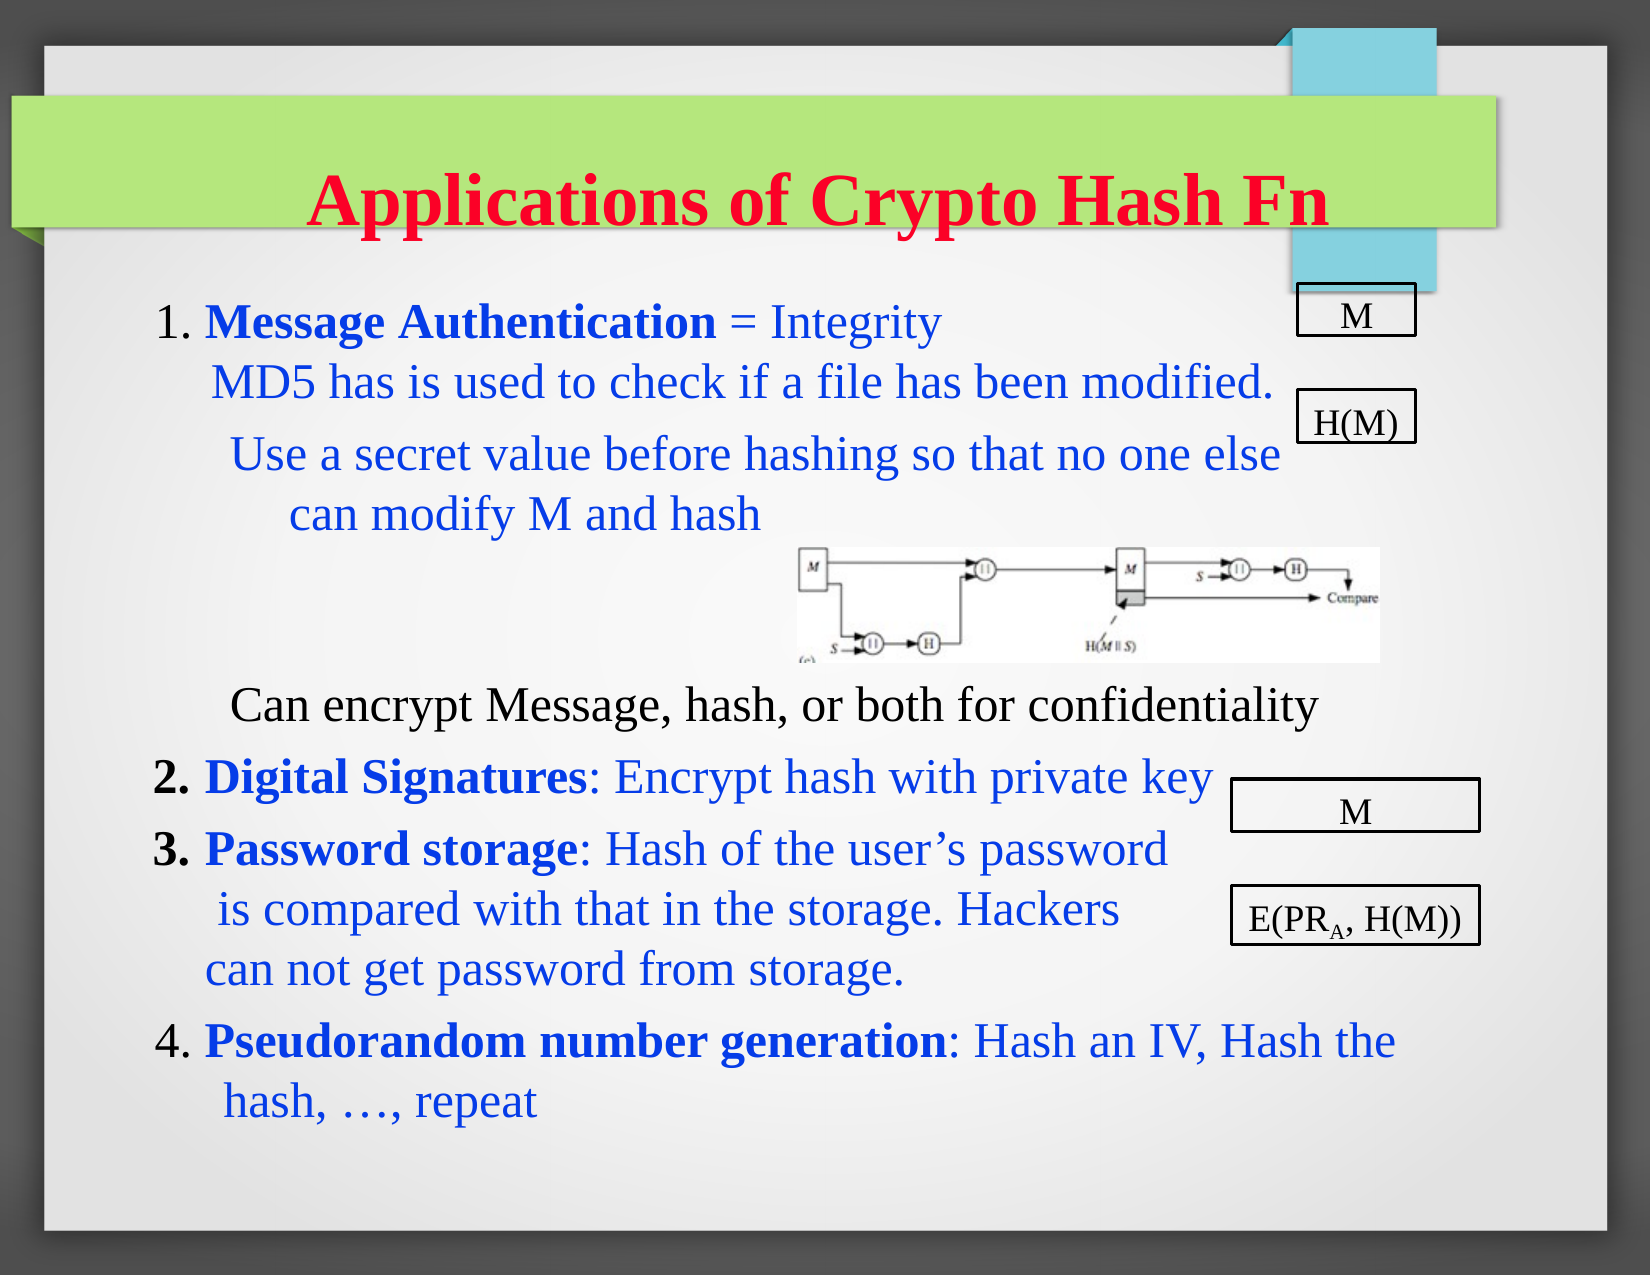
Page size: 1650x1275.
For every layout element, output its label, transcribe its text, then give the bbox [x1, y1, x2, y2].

text_box Digital Signatures: Encrypt hash with private key Password storage: Hash of the user’s password is compared with that in the storage. Hackers can not get password from storage. [152, 729, 1218, 996]
text_box Can encrypt Message, hash, or both for confidentiality [227, 669, 1322, 732]
text_box [797, 547, 1380, 663]
text_box 1. Message Authentication = Integrity MD5 has is used to check if a file has been modified. Use a secret value before hashing so that no one else can modify M and hash [152, 286, 1284, 541]
text_box H(M) [1297, 389, 1416, 443]
text_box E(PRA, H(M)) [1231, 885, 1480, 945]
text_box M [1297, 283, 1416, 336]
title Applications of Crypto Hash Fn [304, 148, 1333, 364]
picture [0, 0, 1650, 1275]
text_box M [1231, 779, 1480, 832]
text_box 4. Pseudorandom number generation: Hash an IV, Hash the hash, …, repeat [152, 1005, 1407, 1128]
